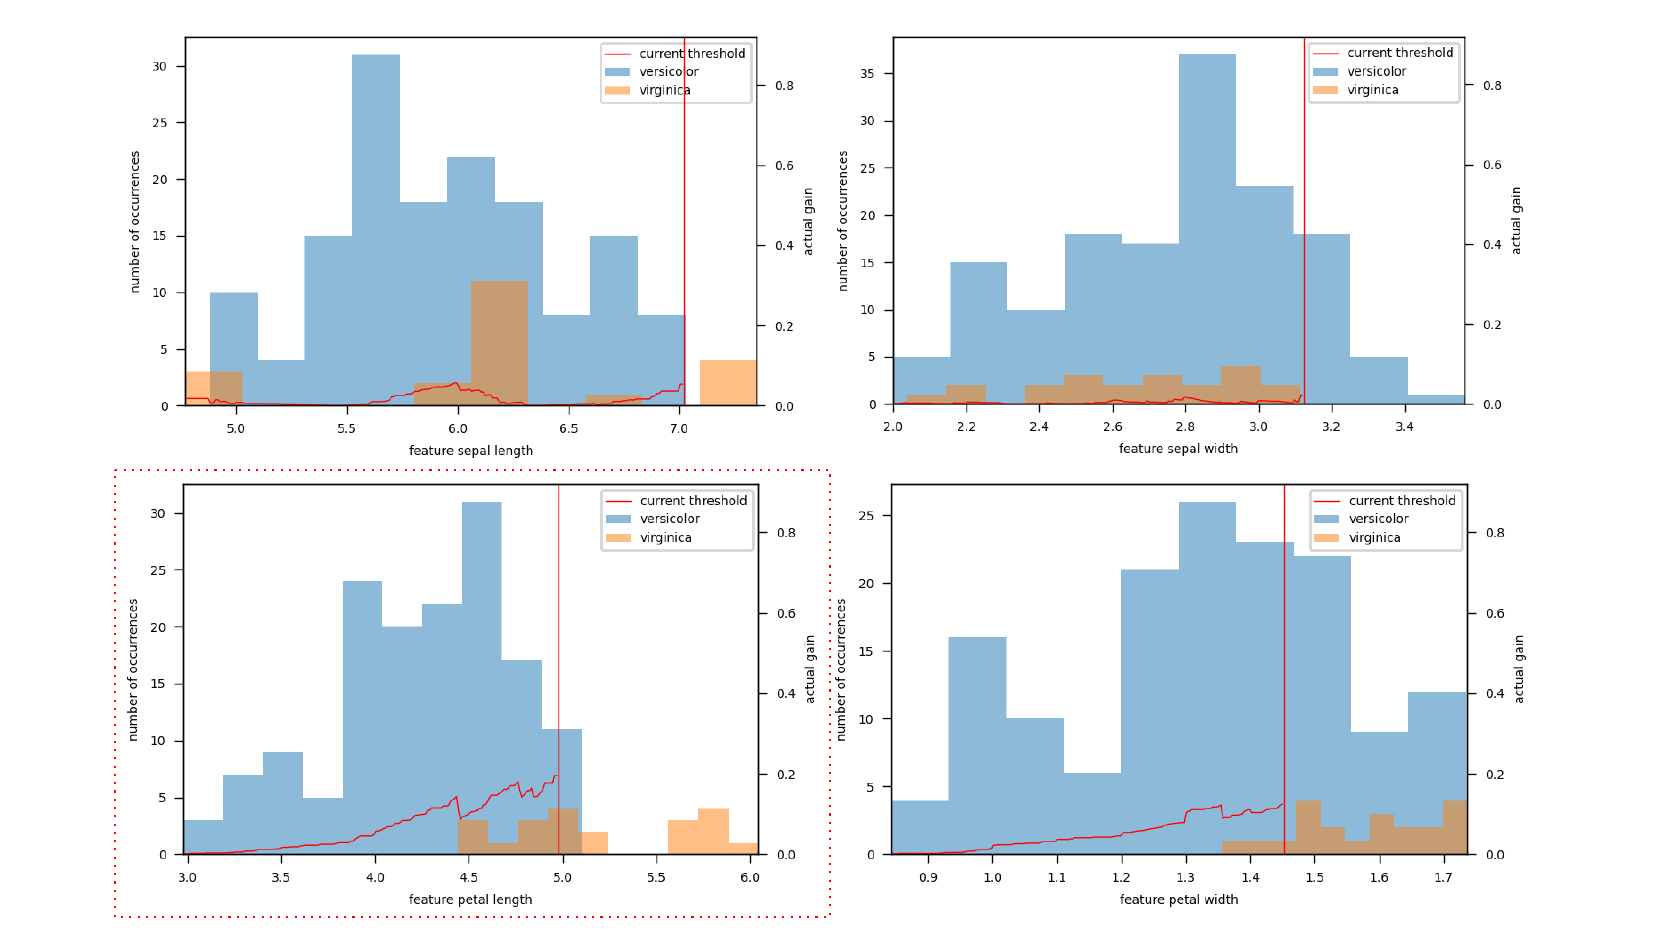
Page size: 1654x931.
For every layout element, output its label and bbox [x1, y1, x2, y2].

picture [118, 23, 1535, 467]
picture [116, 470, 1538, 917]
